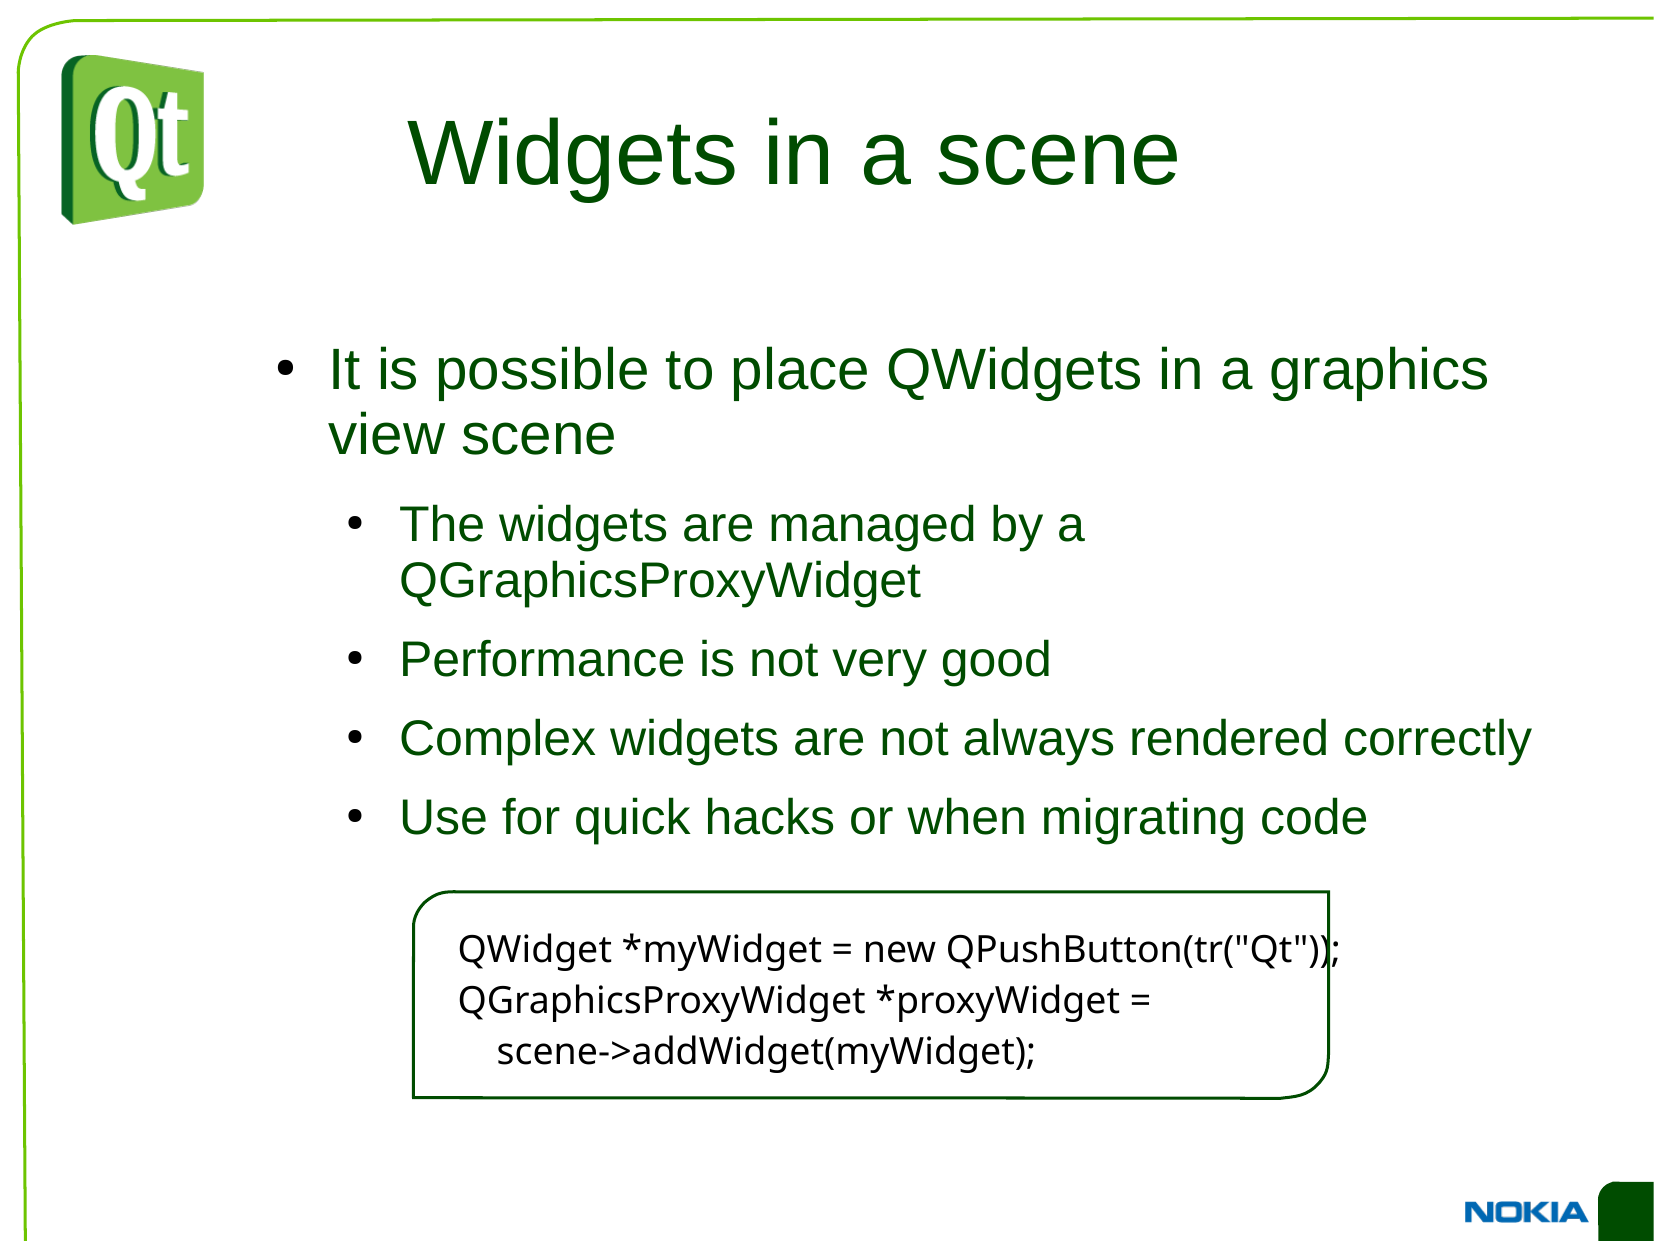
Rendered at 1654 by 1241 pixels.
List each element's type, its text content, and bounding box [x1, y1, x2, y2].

picture [61, 55, 204, 225]
title Widgets in a scene [257, 56, 1333, 250]
picture [1465, 1201, 1589, 1223]
list It is possible to place QWidgets in a graphics view scene The widgets are managed by a QGraphicsProxyWidget Performance is not very good Complex widgets are not always rendered correctly Use for quick hacks or when migrating code [257, 336, 1577, 1141]
text_box QWidget *myWidget = new QPushButton(tr("Qt")); QGraphicsProxyWidget *proxyWidget = scene->addWidget(myWidget); [442, 915, 1305, 1081]
